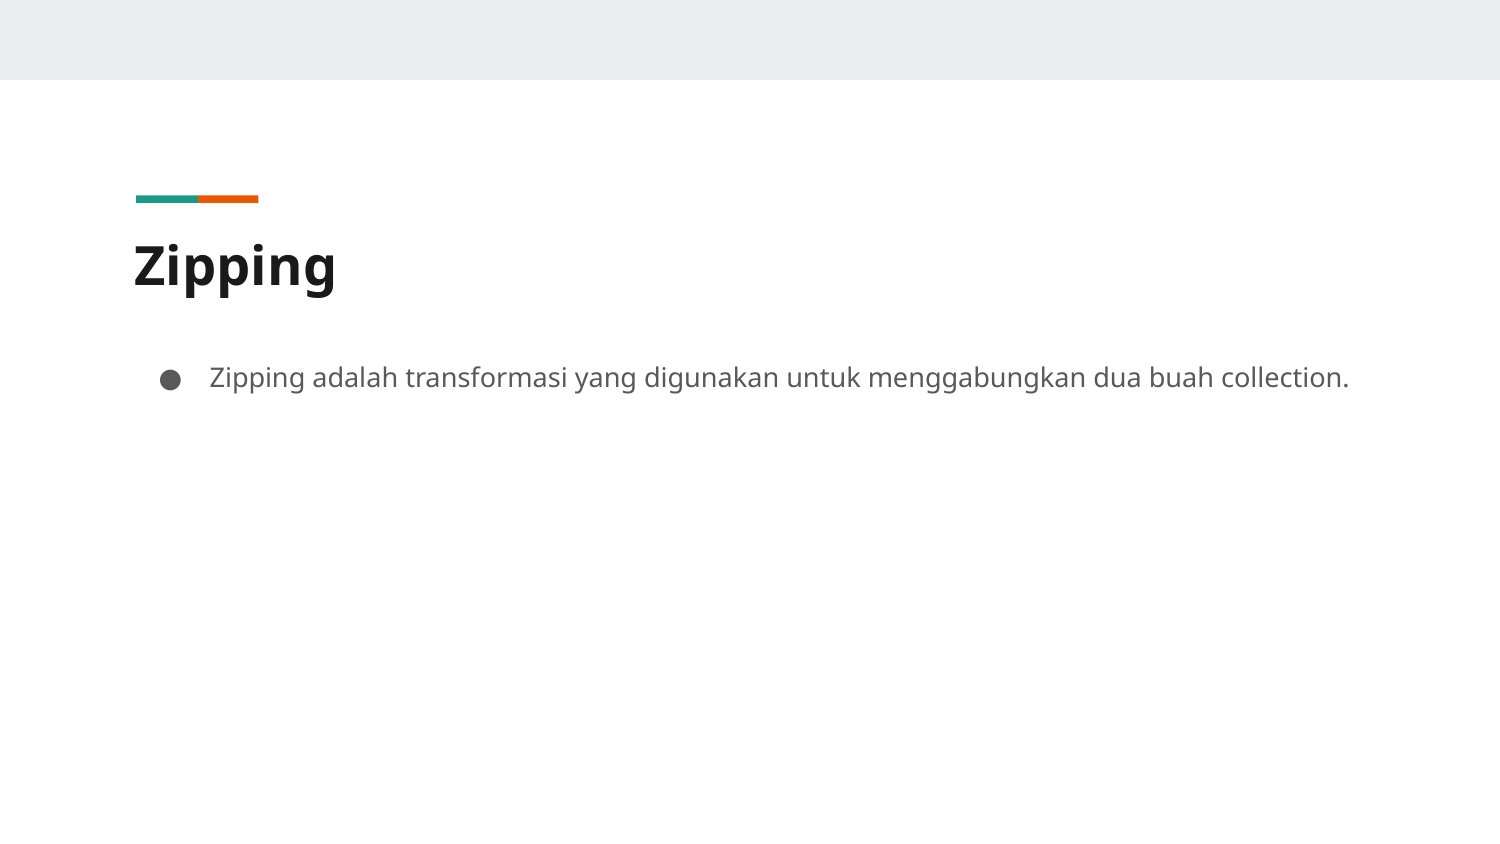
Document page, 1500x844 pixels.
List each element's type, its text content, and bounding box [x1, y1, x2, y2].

title Zipping [119, 216, 1381, 305]
list Zipping adalah transformasi yang digunakan untuk menggabungkan dua buah collection. [119, 341, 1381, 712]
